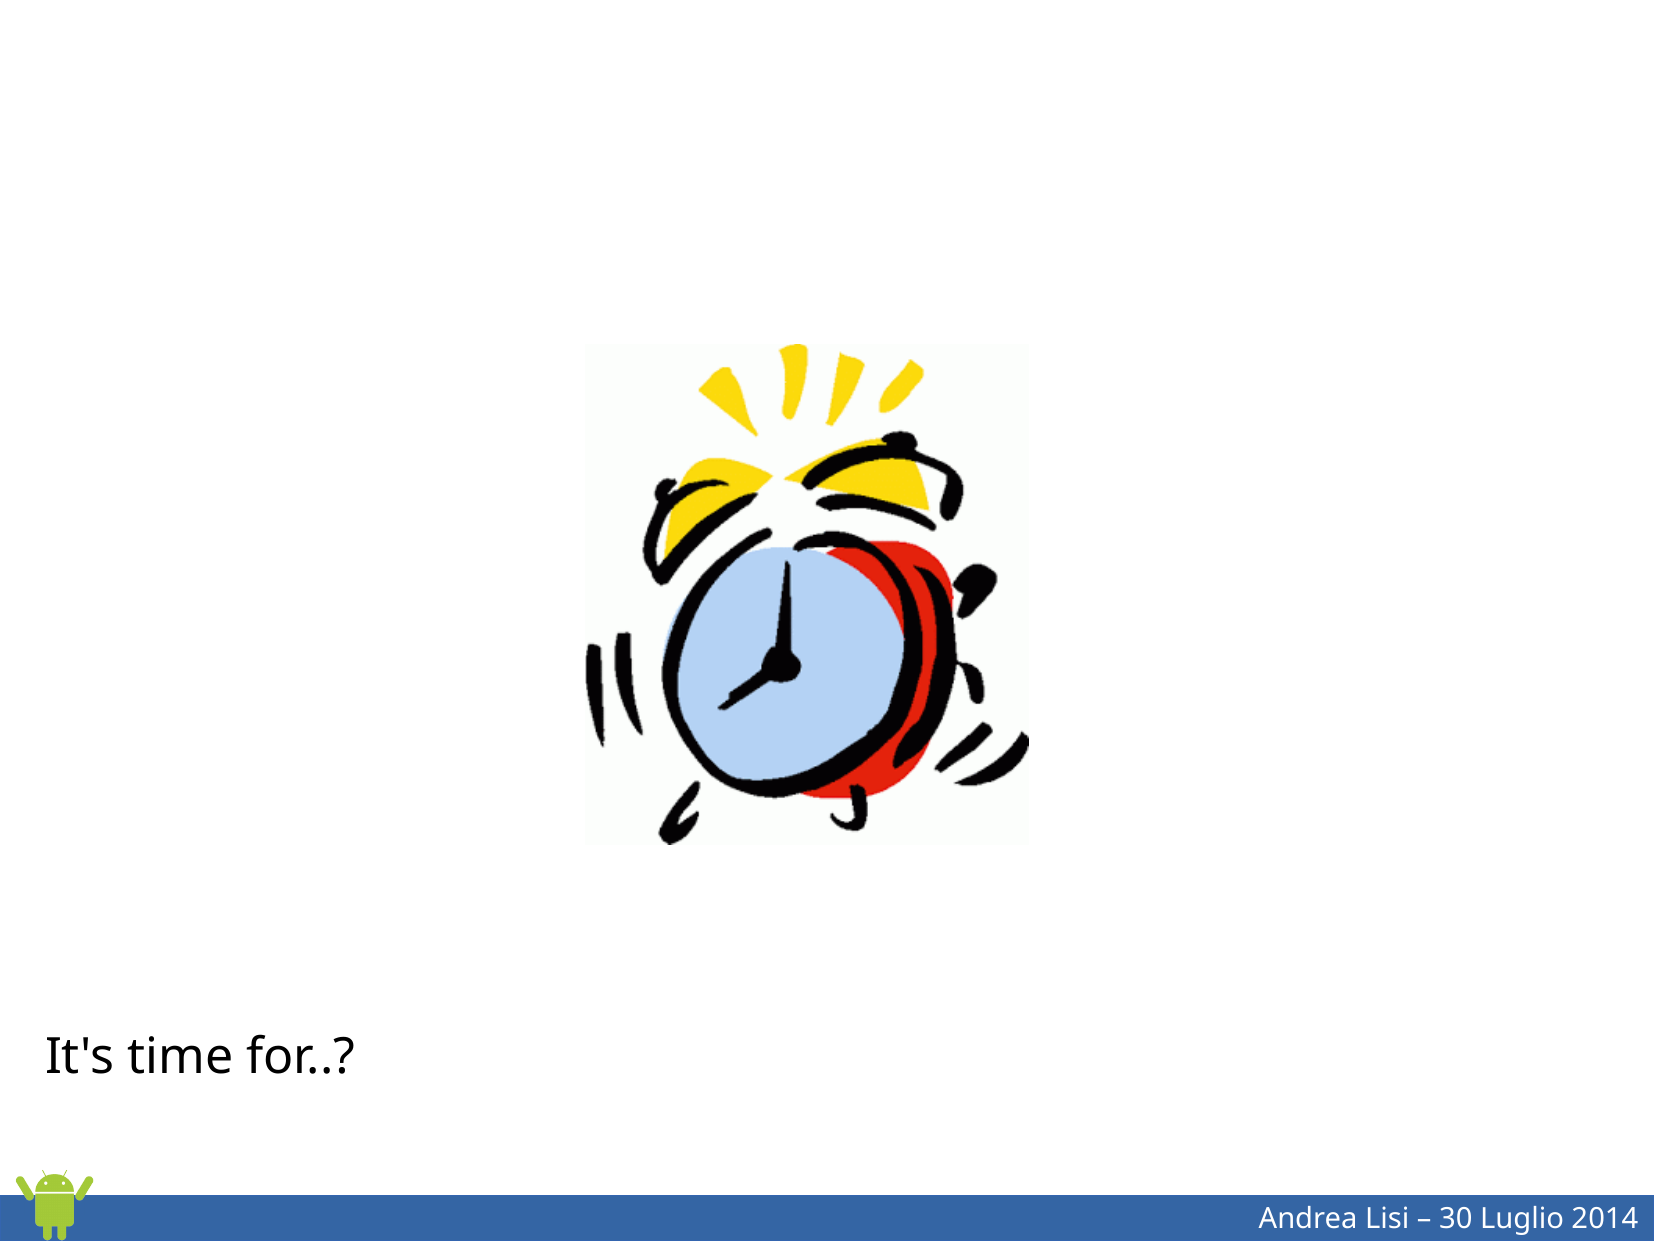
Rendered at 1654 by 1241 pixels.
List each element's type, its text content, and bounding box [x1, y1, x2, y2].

picture [9, 1167, 100, 1241]
text_box Andrea Lisi – 30 Luglio 2014 [100, 1195, 1654, 1241]
picture [585, 344, 1029, 845]
text_box It's time for..? [45, 1020, 1621, 1156]
